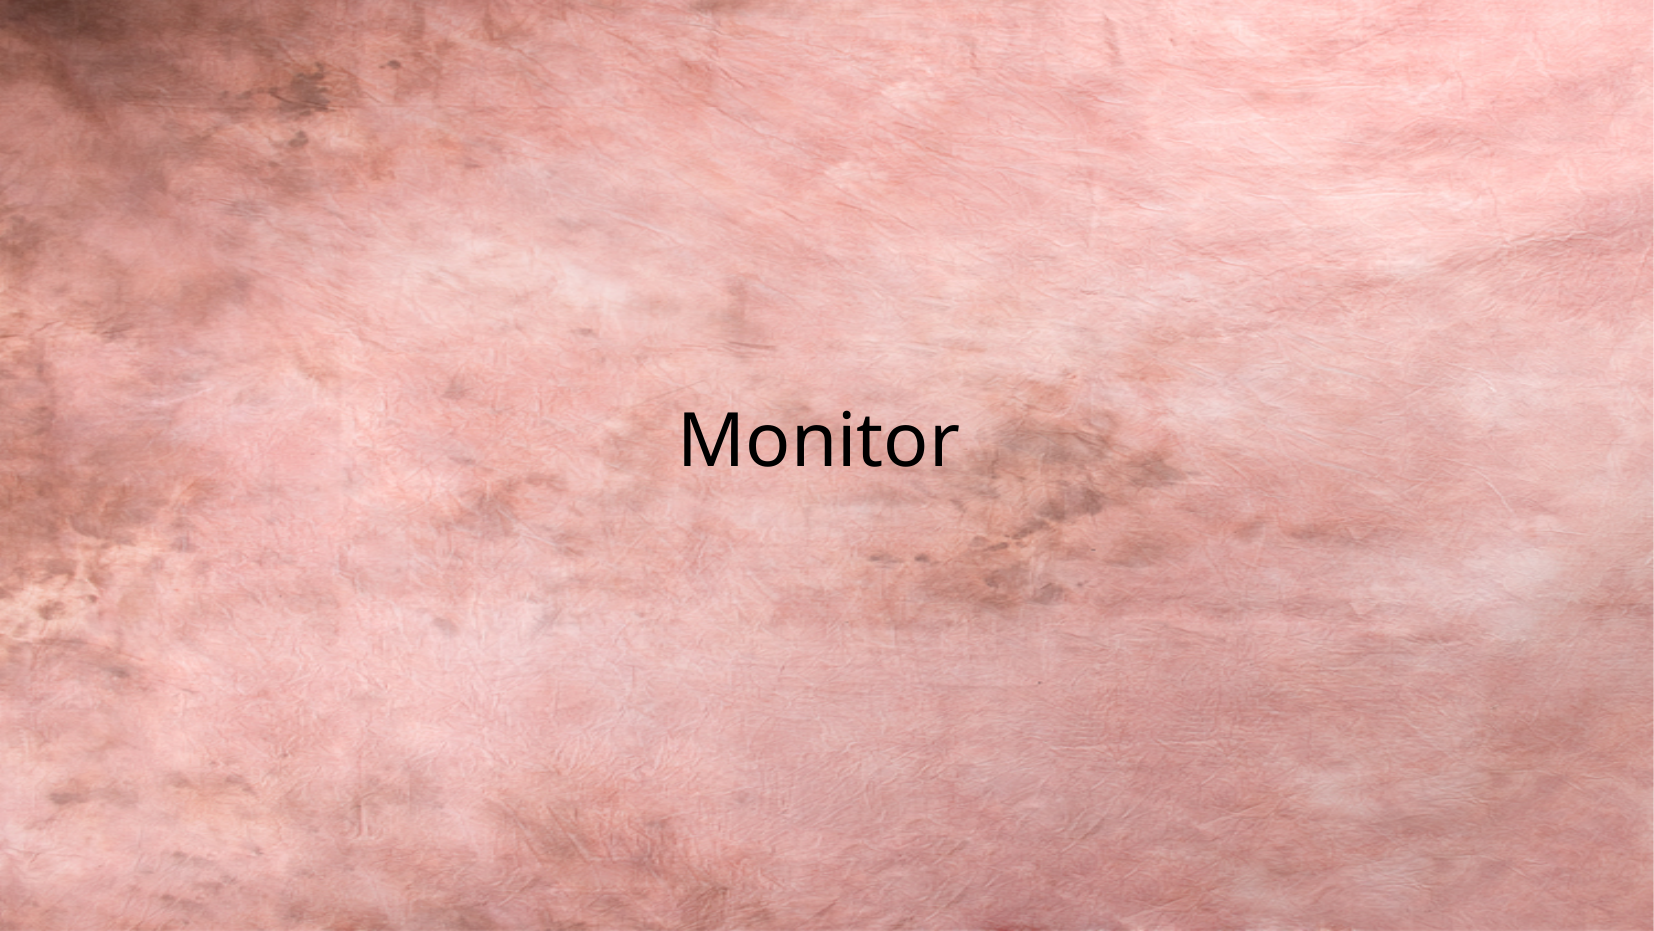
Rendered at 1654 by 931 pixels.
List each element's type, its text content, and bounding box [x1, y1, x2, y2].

title Monitor [75, 360, 1564, 516]
picture [0, 0, 1654, 931]
